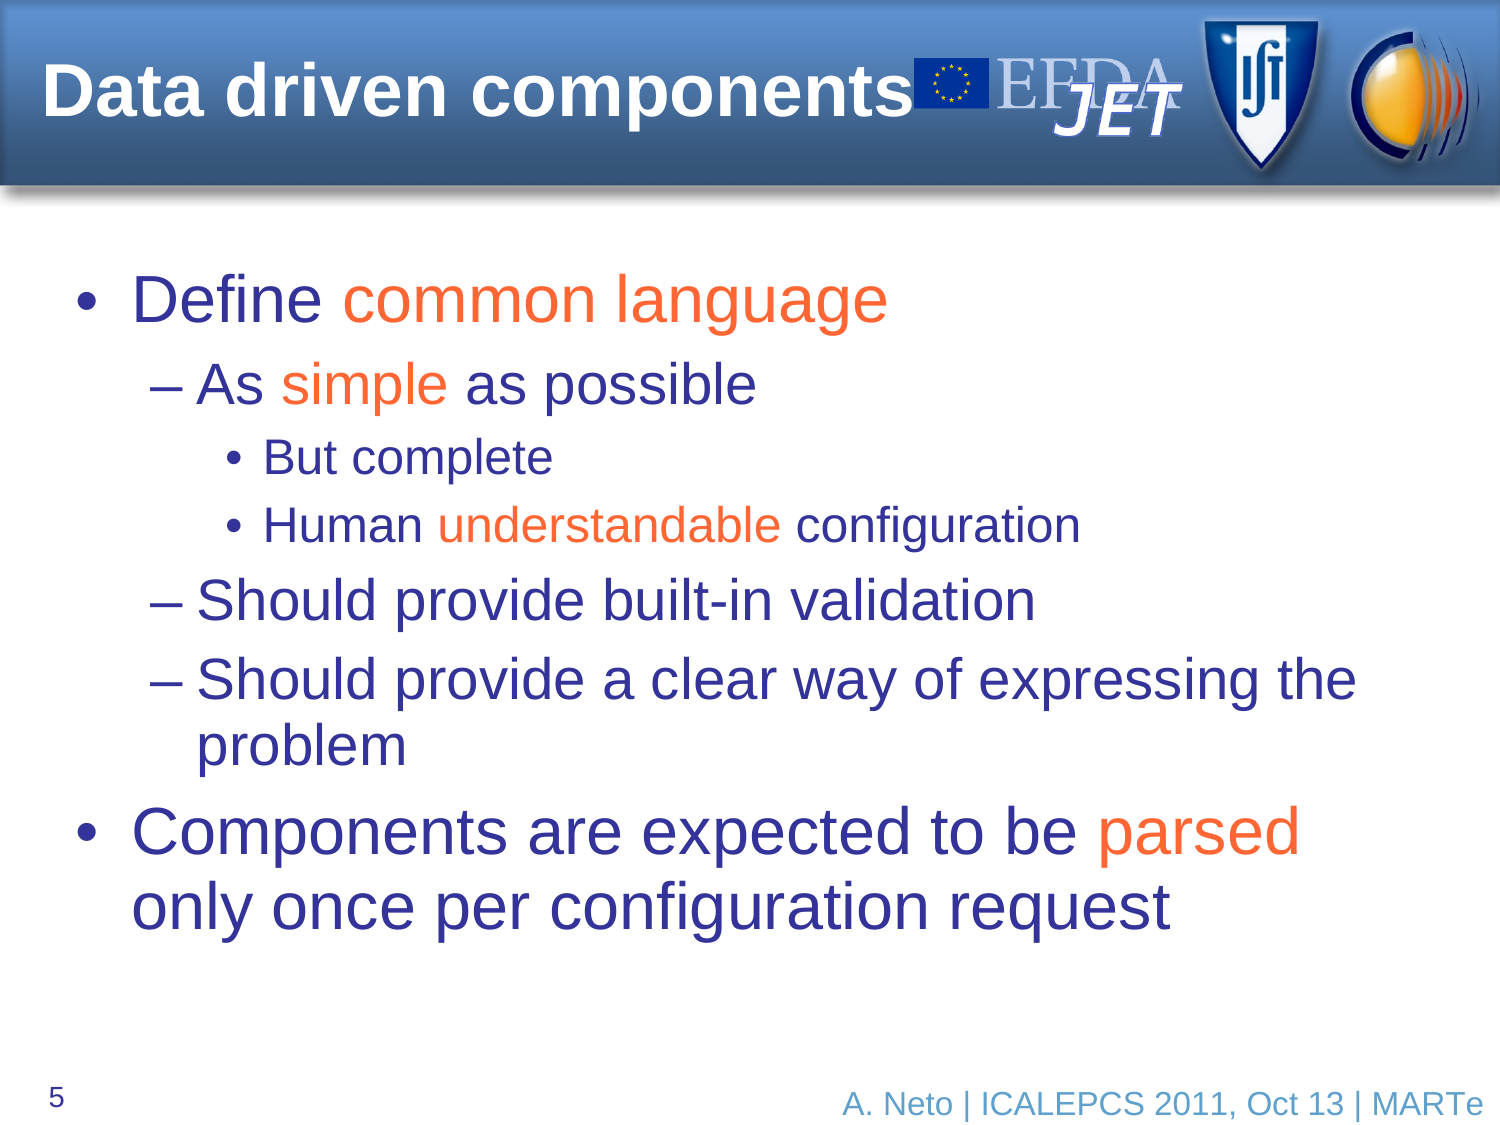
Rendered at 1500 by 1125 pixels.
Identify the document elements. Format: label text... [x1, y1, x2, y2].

list Define common language As simple as possible But complete Human understandable configuration Should provide built-in validation Should provide a clear way of expressing the problem Components are expected to be parsed only once per configuration request [75, 262, 1426, 991]
picture [0, 0, 1500, 207]
title Data driven components [41, 0, 1129, 181]
